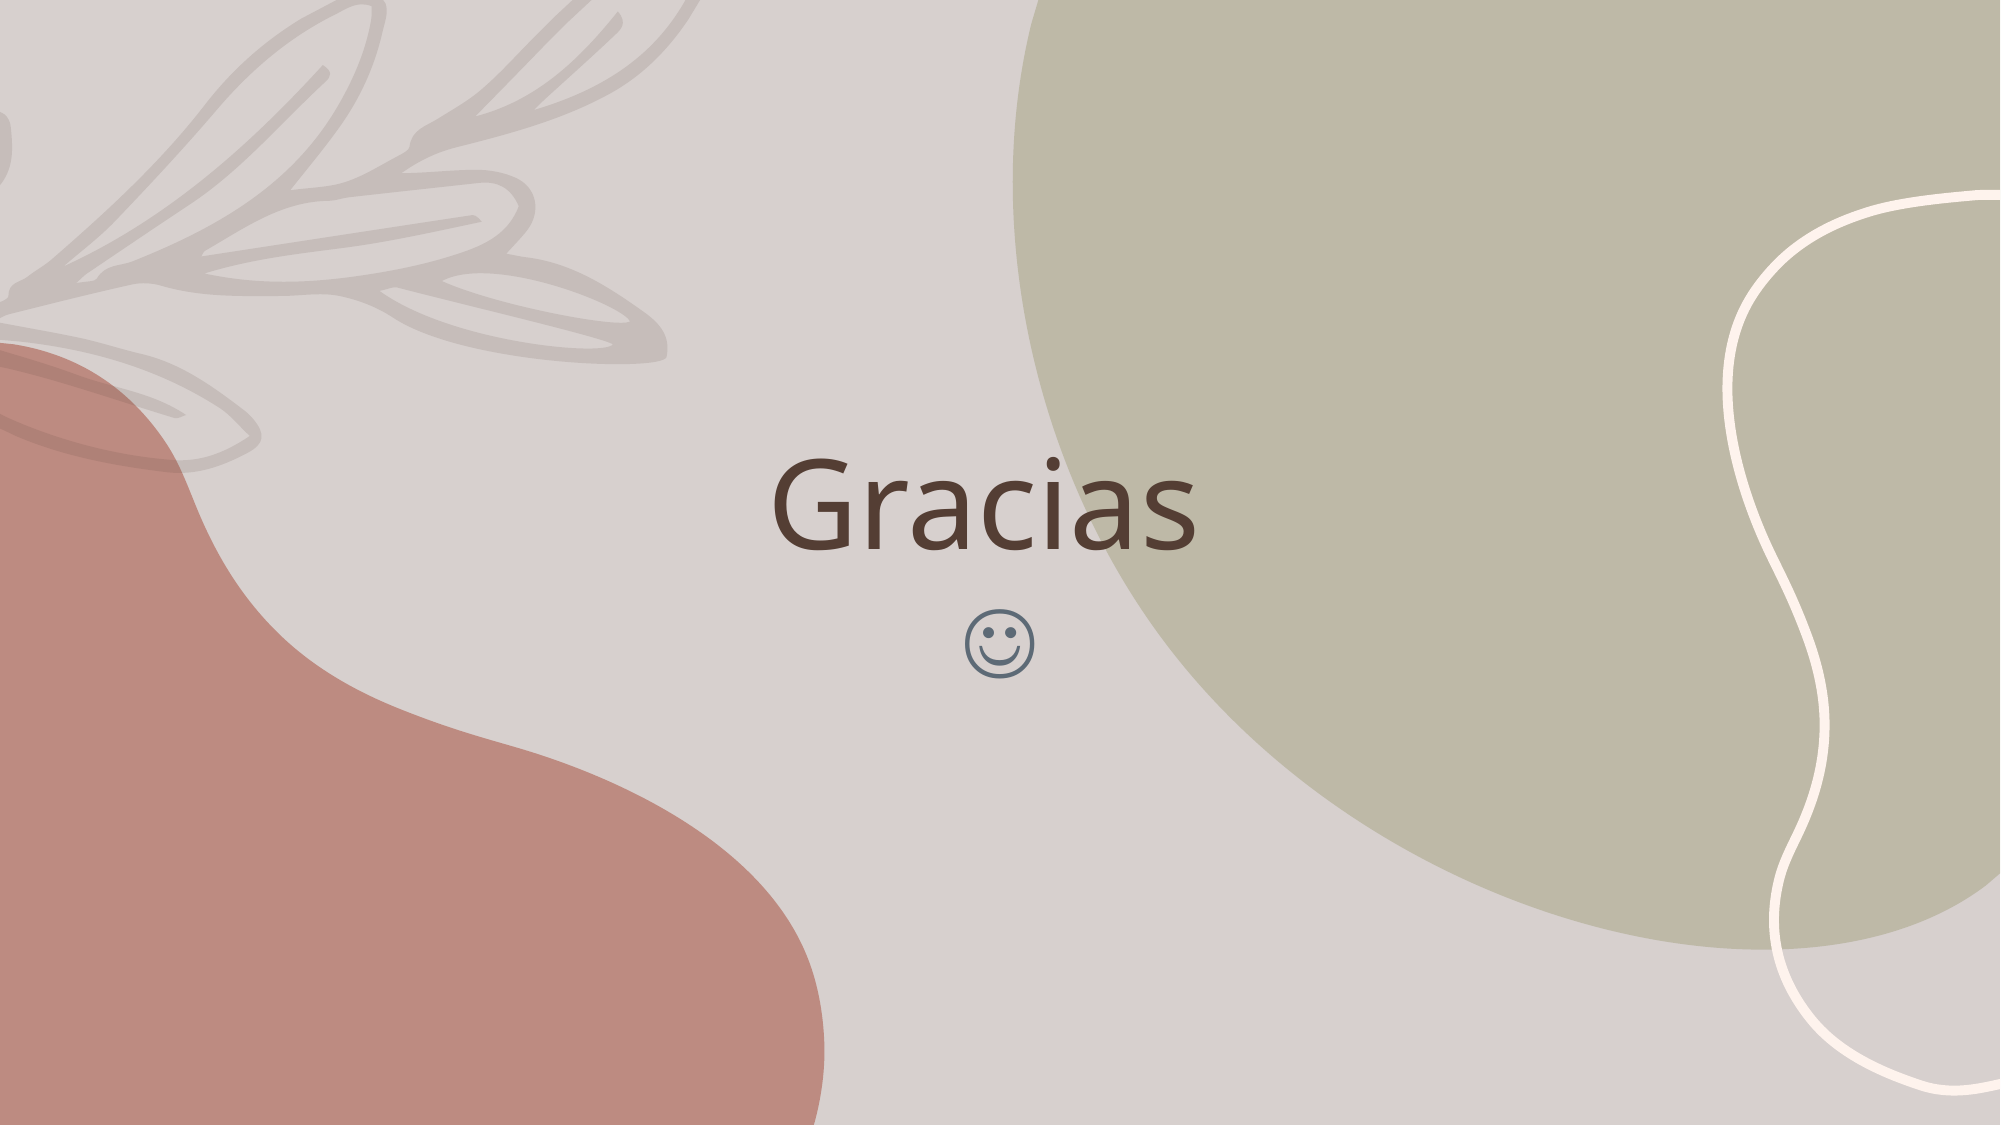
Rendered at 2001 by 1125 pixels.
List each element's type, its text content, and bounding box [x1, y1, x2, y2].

title Gracias [249, 191, 1750, 584]
subtitle  [249, 590, 1750, 863]
